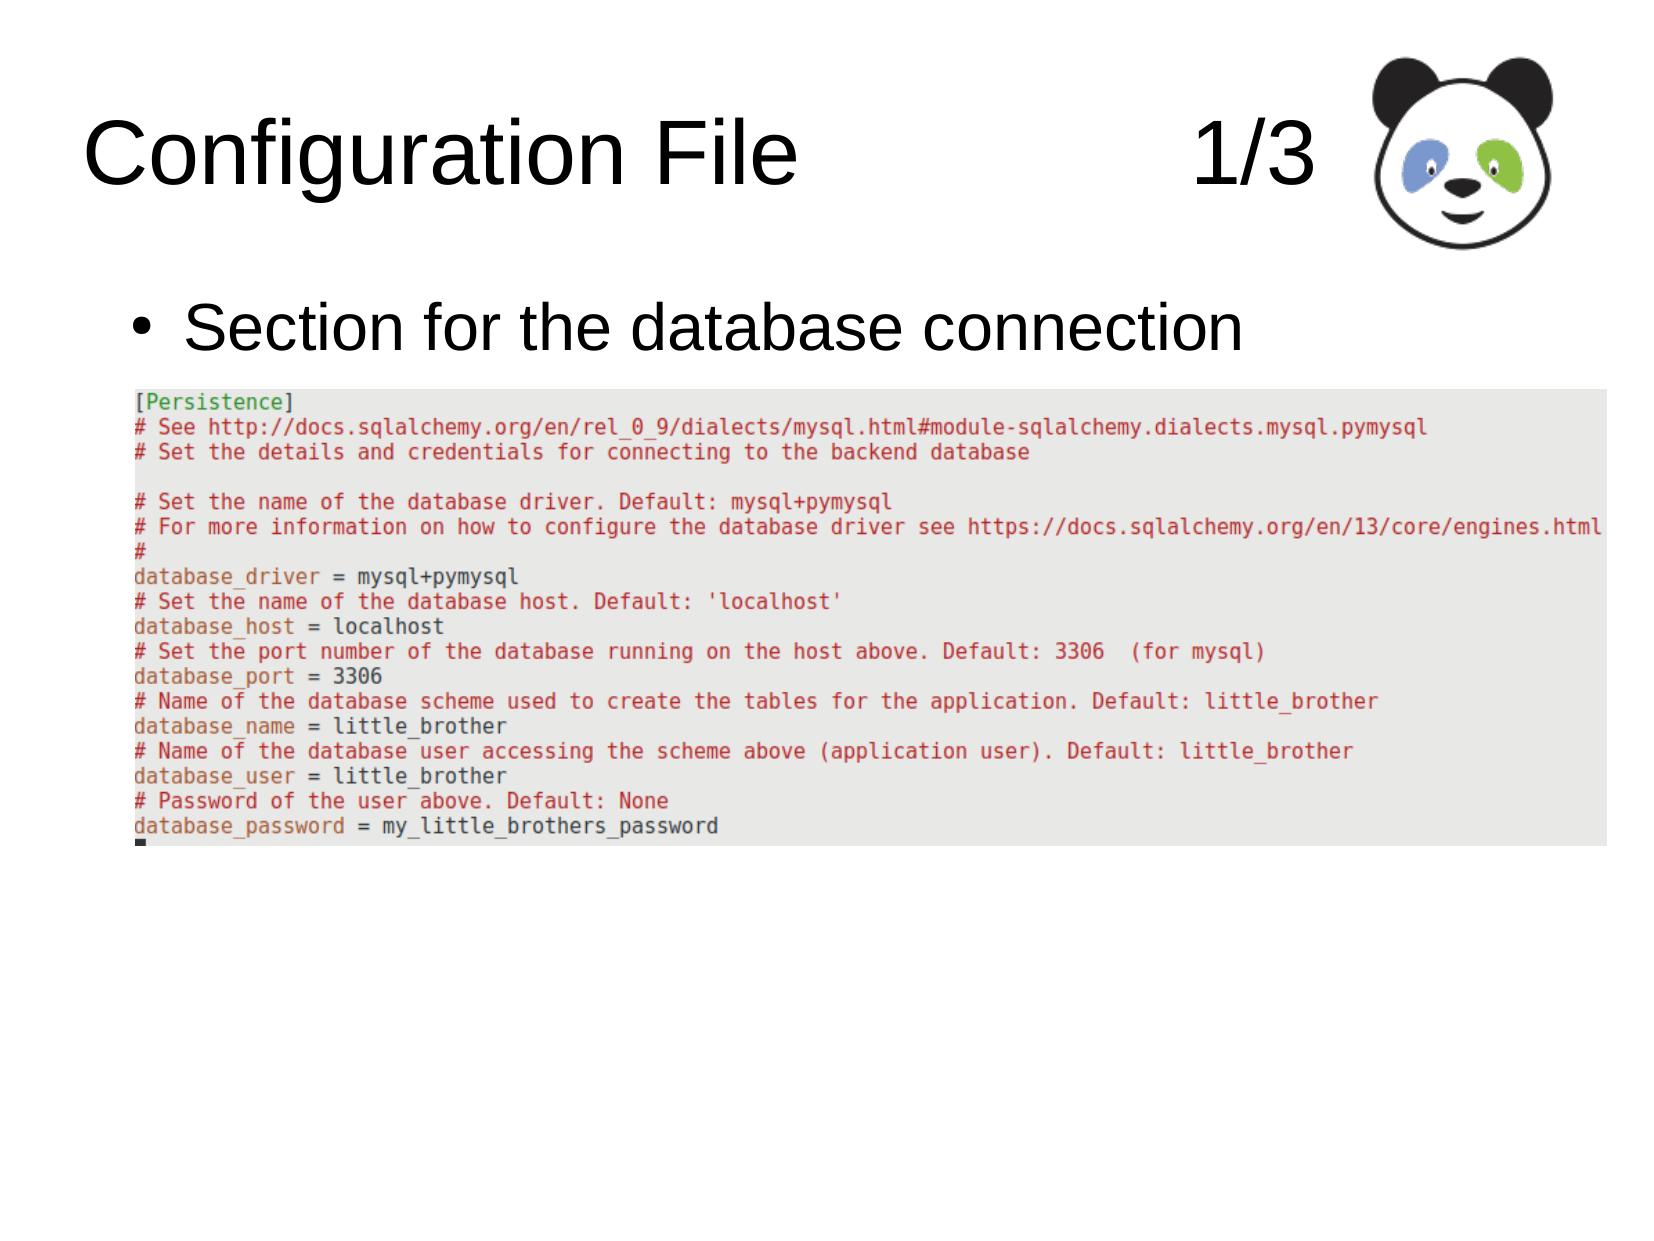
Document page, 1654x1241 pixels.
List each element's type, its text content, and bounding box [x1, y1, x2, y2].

list Section for the database connection [82, 290, 1571, 1010]
picture [135, 389, 1607, 847]
title Configuration File 1/3 [82, 49, 1571, 257]
